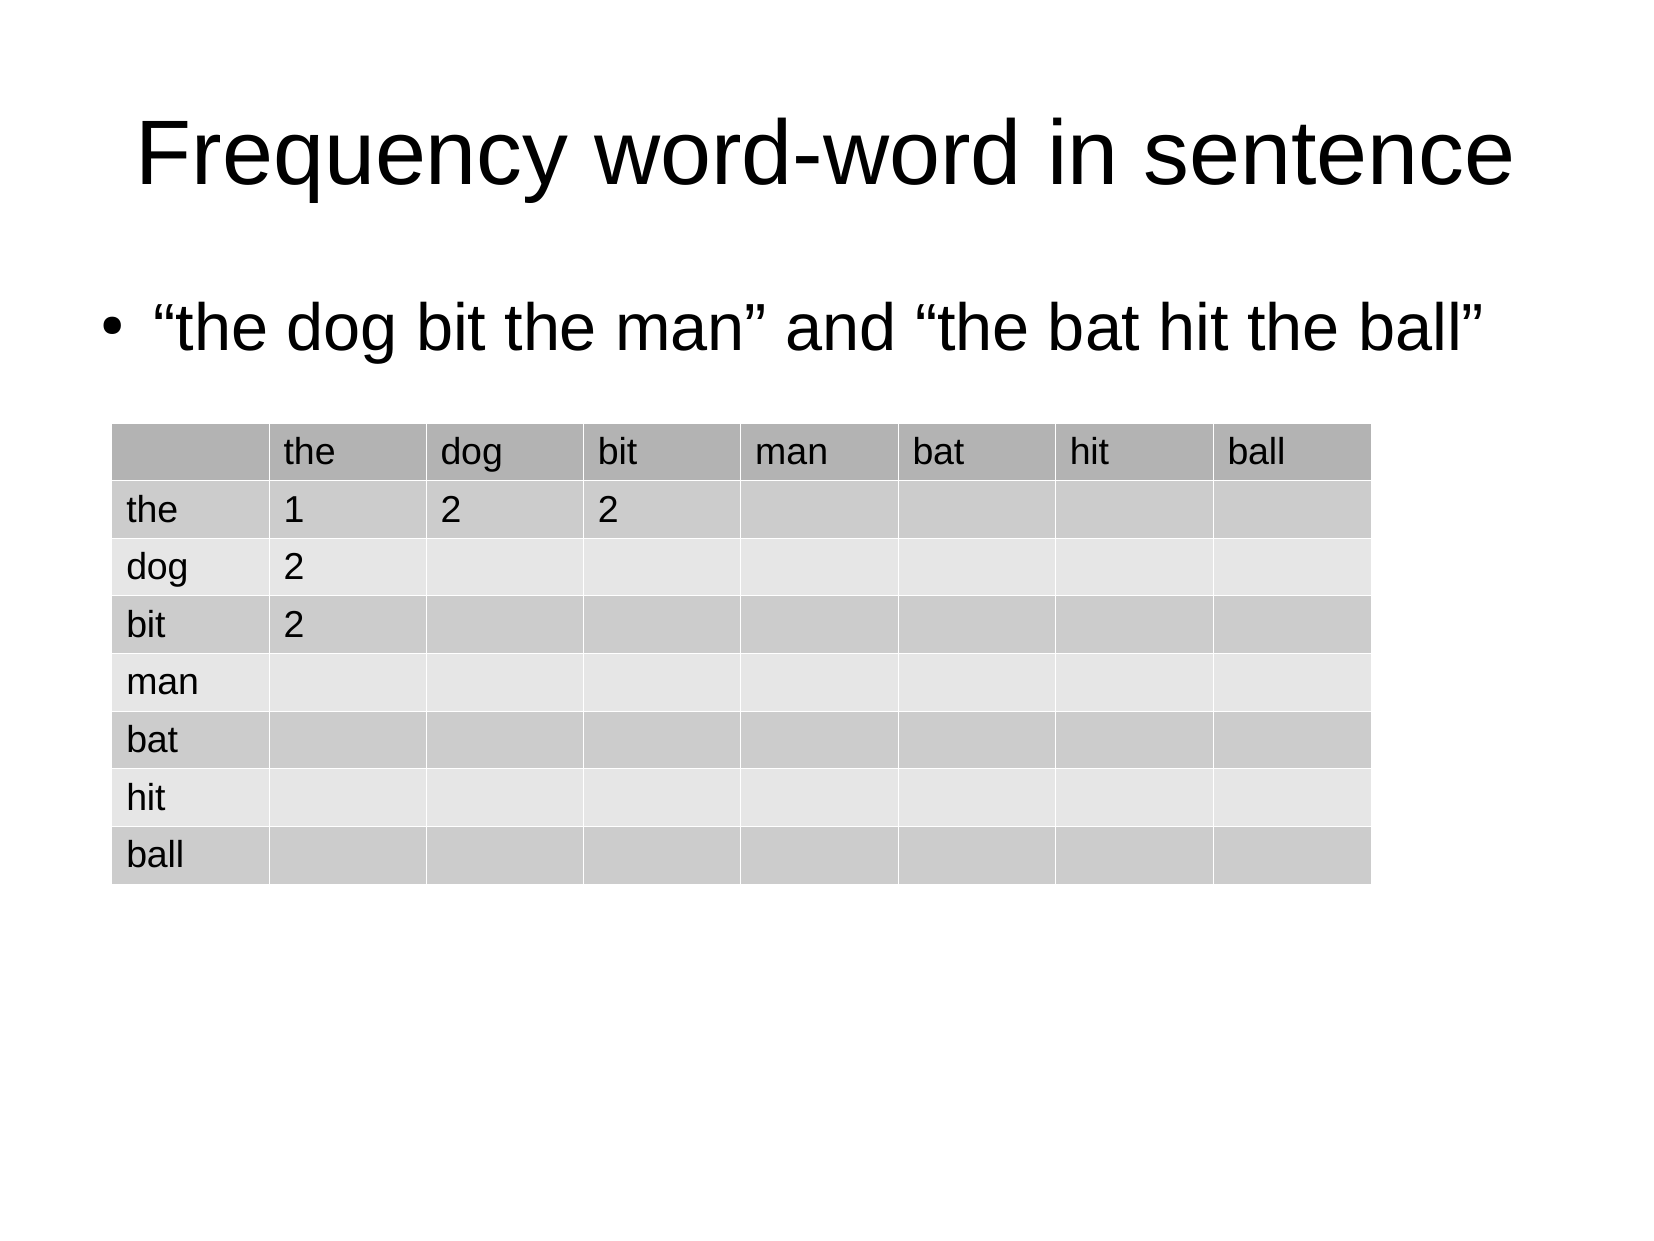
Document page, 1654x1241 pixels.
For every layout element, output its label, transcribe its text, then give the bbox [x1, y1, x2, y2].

table_cell [1056, 654, 1213, 711]
table_cell [899, 712, 1055, 768]
table_cell [1214, 712, 1371, 768]
table_header hit [1056, 424, 1213, 480]
table_cell [584, 712, 740, 768]
table_cell hit [112, 769, 269, 826]
table_header [112, 424, 269, 480]
table_cell [1056, 827, 1213, 884]
table_cell dog [112, 539, 269, 595]
table_header bat [899, 424, 1055, 480]
table_cell [899, 827, 1055, 884]
table_cell [741, 596, 898, 653]
table_header man [741, 424, 898, 480]
table_cell [427, 712, 583, 768]
table_cell [899, 481, 1055, 538]
table_cell [741, 539, 898, 595]
table_cell bit [112, 596, 269, 653]
table_cell [1214, 481, 1371, 538]
table_header bit [584, 424, 740, 480]
table_cell [584, 827, 740, 884]
table_cell [741, 827, 898, 884]
table_cell [1214, 769, 1371, 826]
table_cell [1056, 769, 1213, 826]
table_cell [1056, 539, 1213, 595]
table_cell [270, 712, 426, 768]
table_cell 2 [584, 481, 740, 538]
table_cell [1214, 596, 1371, 653]
table_cell [1056, 481, 1213, 538]
table_cell [584, 654, 740, 711]
table_cell the [112, 481, 269, 538]
table_cell [427, 769, 583, 826]
table_cell [427, 596, 583, 653]
table_cell [741, 481, 898, 538]
table_cell [741, 712, 898, 768]
table_cell [270, 654, 426, 711]
table_cell [584, 769, 740, 826]
table_cell [899, 596, 1055, 653]
title Frequency word-word in sentence [82, 49, 1571, 257]
table_cell [584, 596, 740, 653]
table_cell [584, 539, 740, 595]
table_cell [270, 827, 426, 884]
table_cell [1056, 712, 1213, 768]
table_cell [899, 654, 1055, 711]
table_cell [270, 769, 426, 826]
table_cell [1214, 654, 1371, 711]
table_cell [899, 769, 1055, 826]
list “the dog bit the man” and “the bat hit the ball” [82, 290, 1571, 1010]
table_header dog [427, 424, 583, 480]
table_cell [1214, 827, 1371, 884]
table_cell [1214, 539, 1371, 595]
table_header ball [1214, 424, 1371, 480]
table_cell [741, 769, 898, 826]
table_cell [899, 539, 1055, 595]
table_cell bat [112, 712, 269, 768]
table_cell 1 [270, 481, 426, 538]
table_cell ball [112, 827, 269, 884]
table_cell [427, 539, 583, 595]
table_cell 2 [270, 596, 426, 653]
table_cell 2 [427, 481, 583, 538]
table_cell [427, 827, 583, 884]
table_cell [427, 654, 583, 711]
table_cell man [112, 654, 269, 711]
table_cell [1056, 596, 1213, 653]
table_cell [741, 654, 898, 711]
table_cell 2 [270, 539, 426, 595]
table_header the [270, 424, 426, 480]
